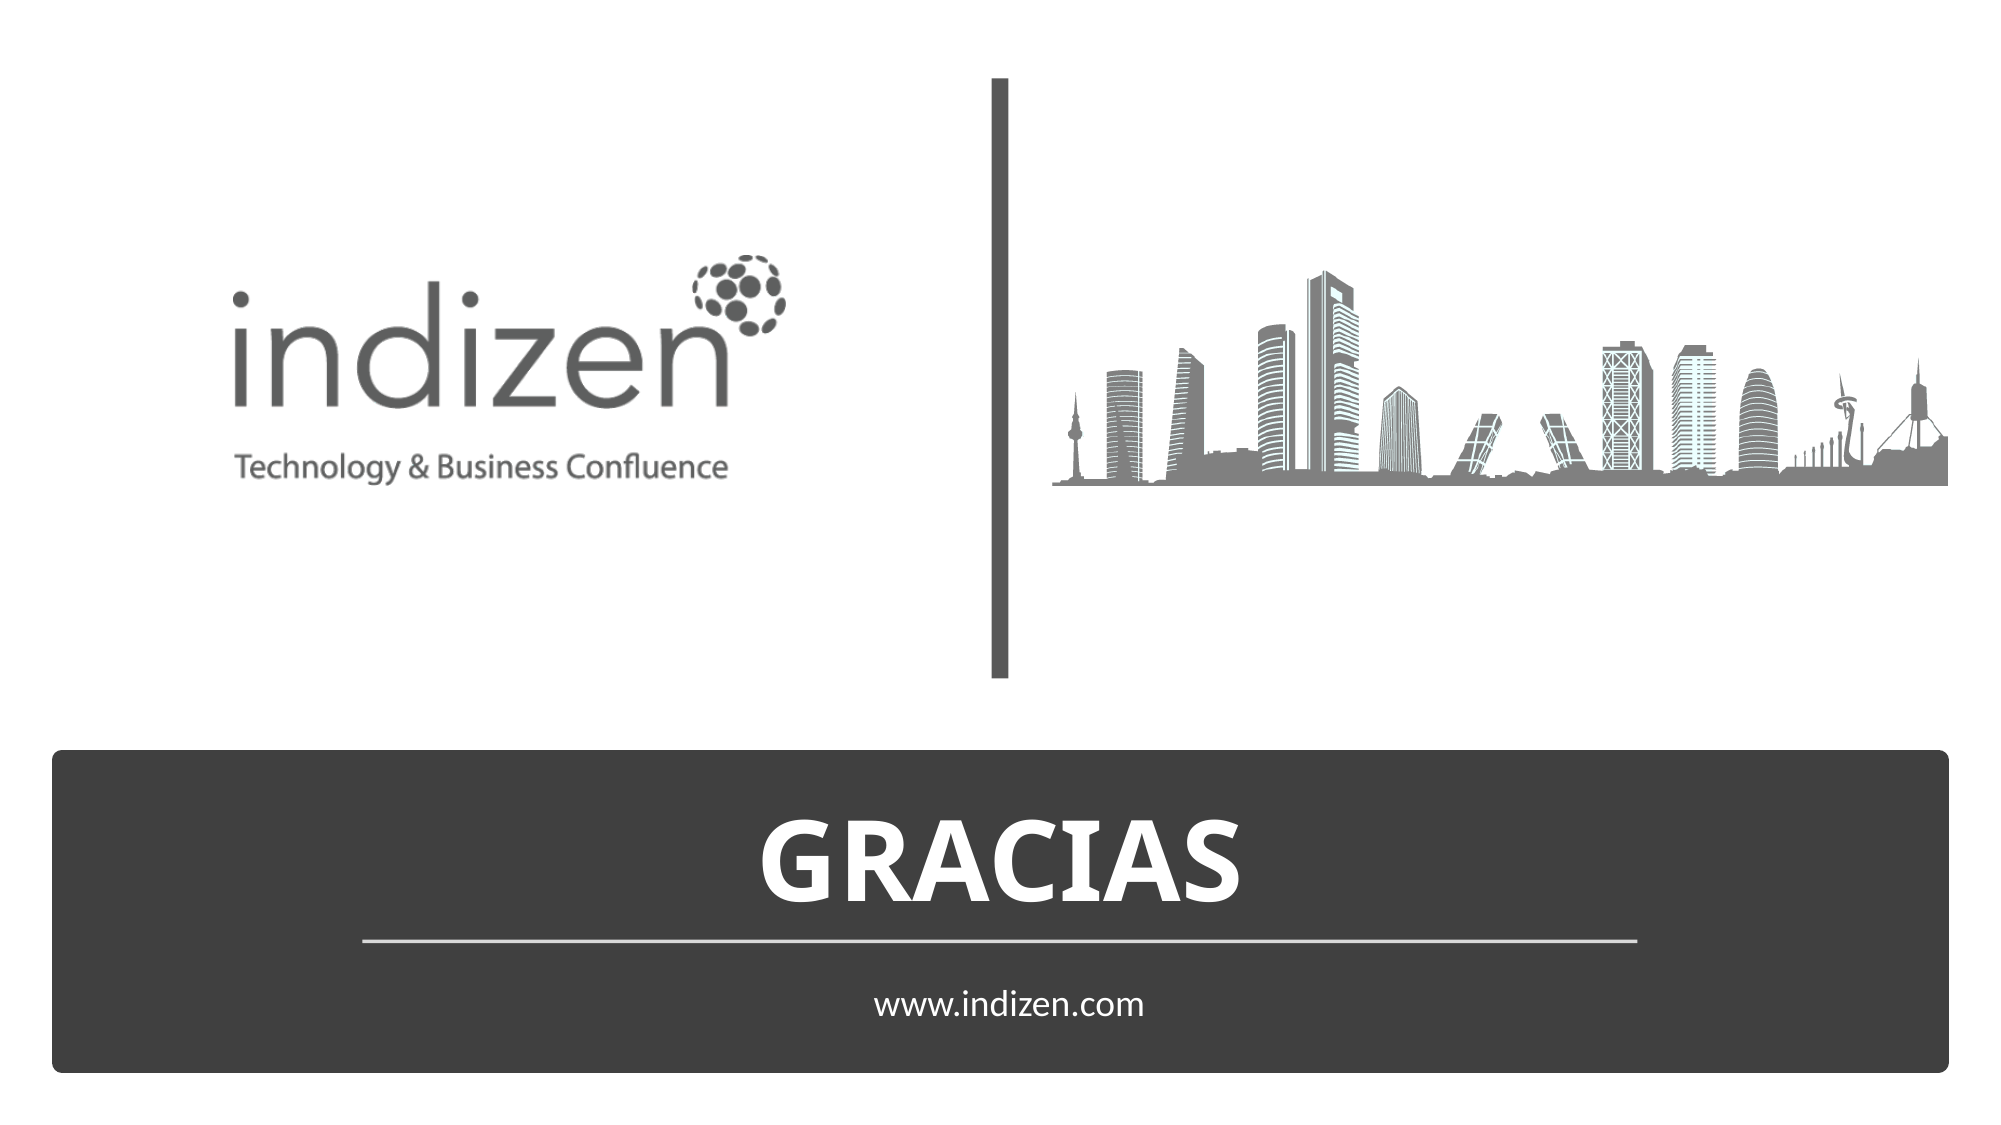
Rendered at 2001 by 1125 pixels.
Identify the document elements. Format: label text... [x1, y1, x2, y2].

text_box www.indizen.com [858, 971, 1163, 1032]
picture [1052, 270, 1948, 486]
text_box [62, 760, 1939, 1063]
picture [233, 255, 786, 486]
text_box GRACIAS [86, 780, 1914, 933]
